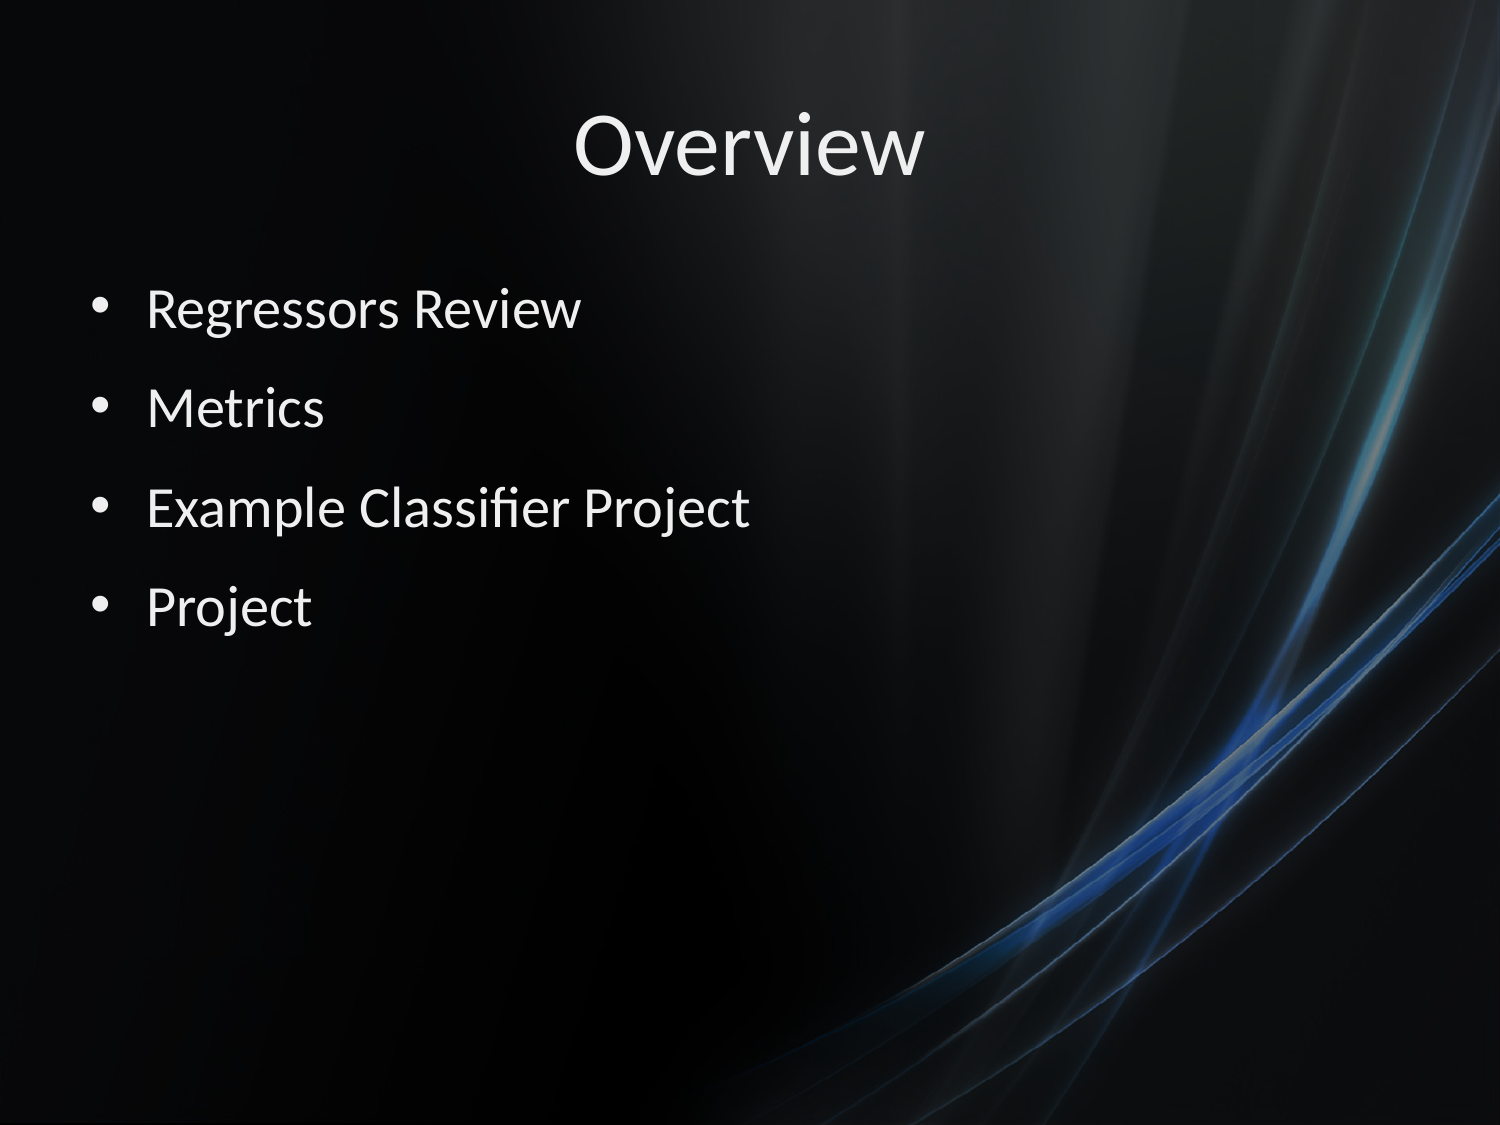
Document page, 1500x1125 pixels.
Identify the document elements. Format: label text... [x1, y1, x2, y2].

picture [0, 0, 1500, 1125]
list Regressors Review Metrics Example Classifier Project Project [75, 262, 1425, 1005]
title Overview [75, 45, 1425, 233]
